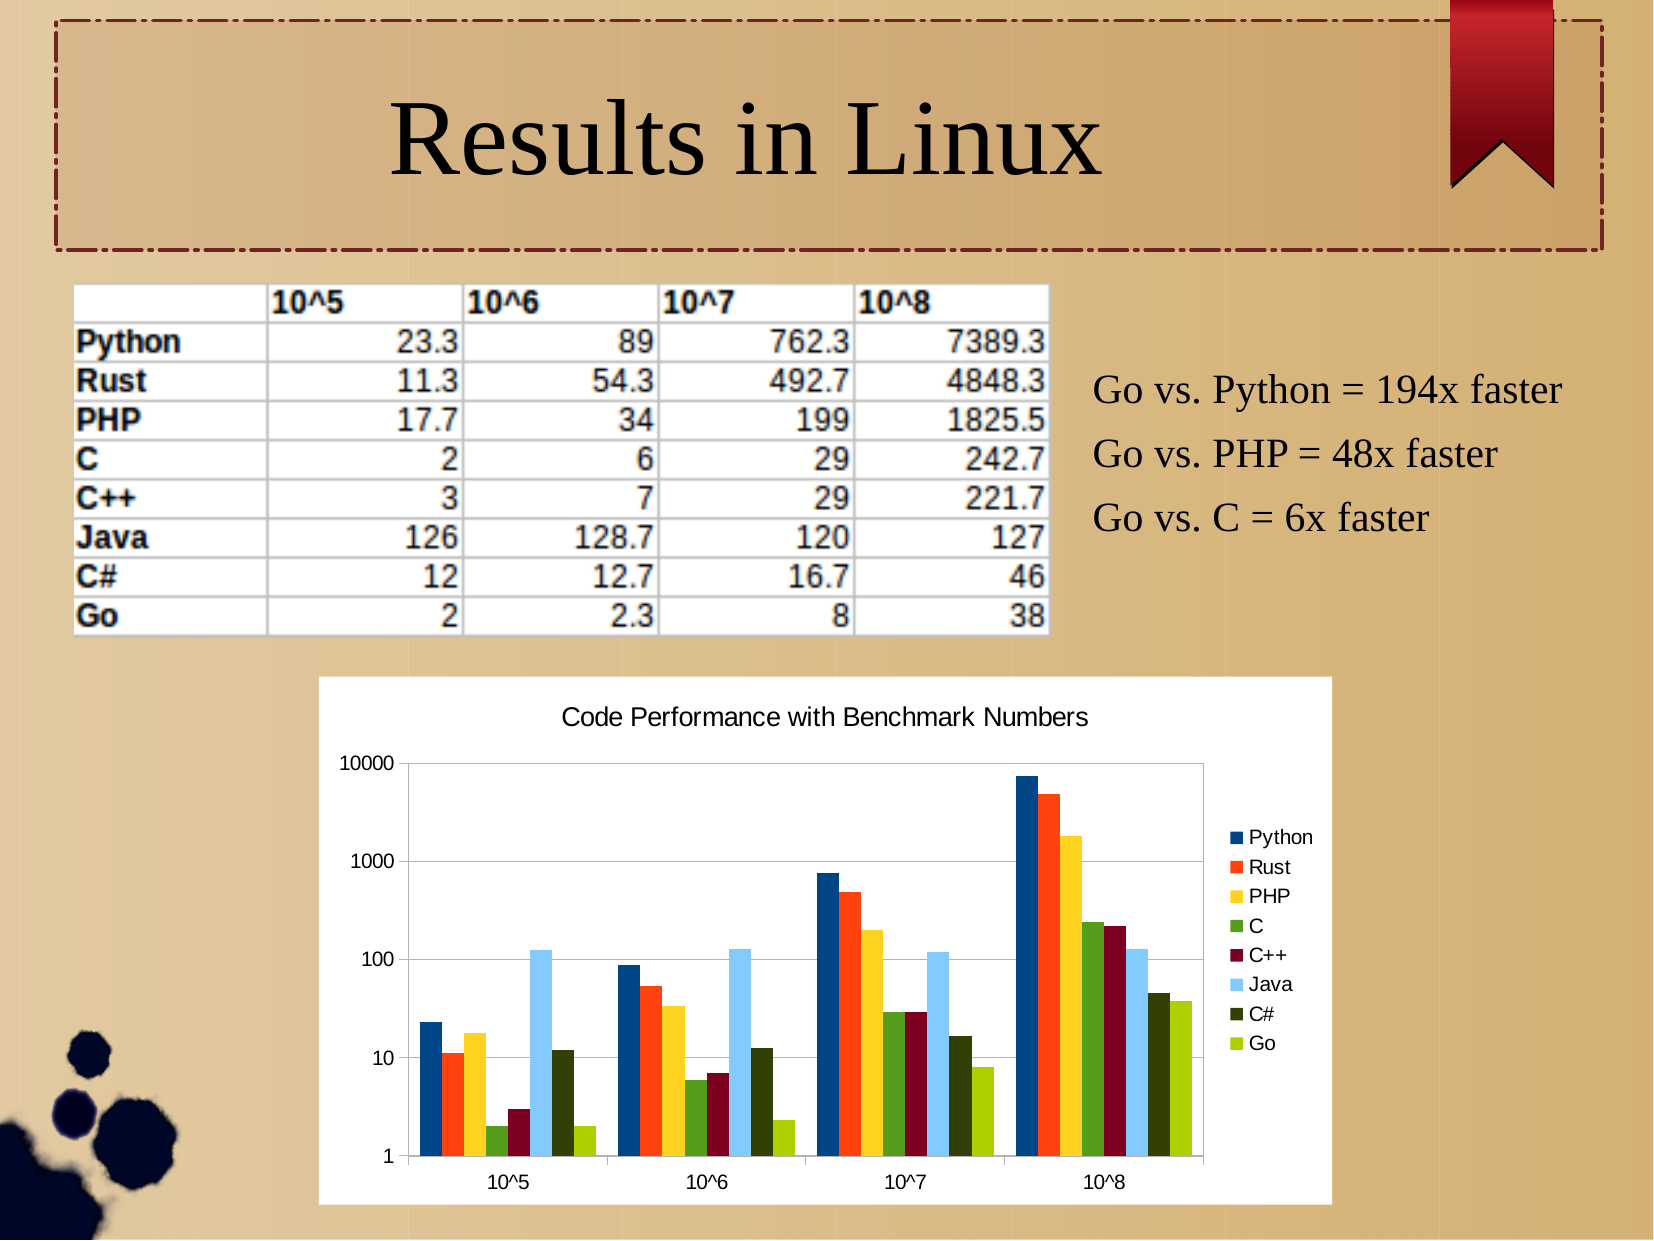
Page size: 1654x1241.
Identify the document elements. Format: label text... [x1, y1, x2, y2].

title Results in Linux [82, 47, 1412, 229]
chart [318, 676, 1333, 1205]
picture [74, 283, 1052, 638]
list Go vs. Python = 194x faster Go vs. PHP = 48x faster Go vs. C = 6x faster [1021, 366, 1625, 556]
